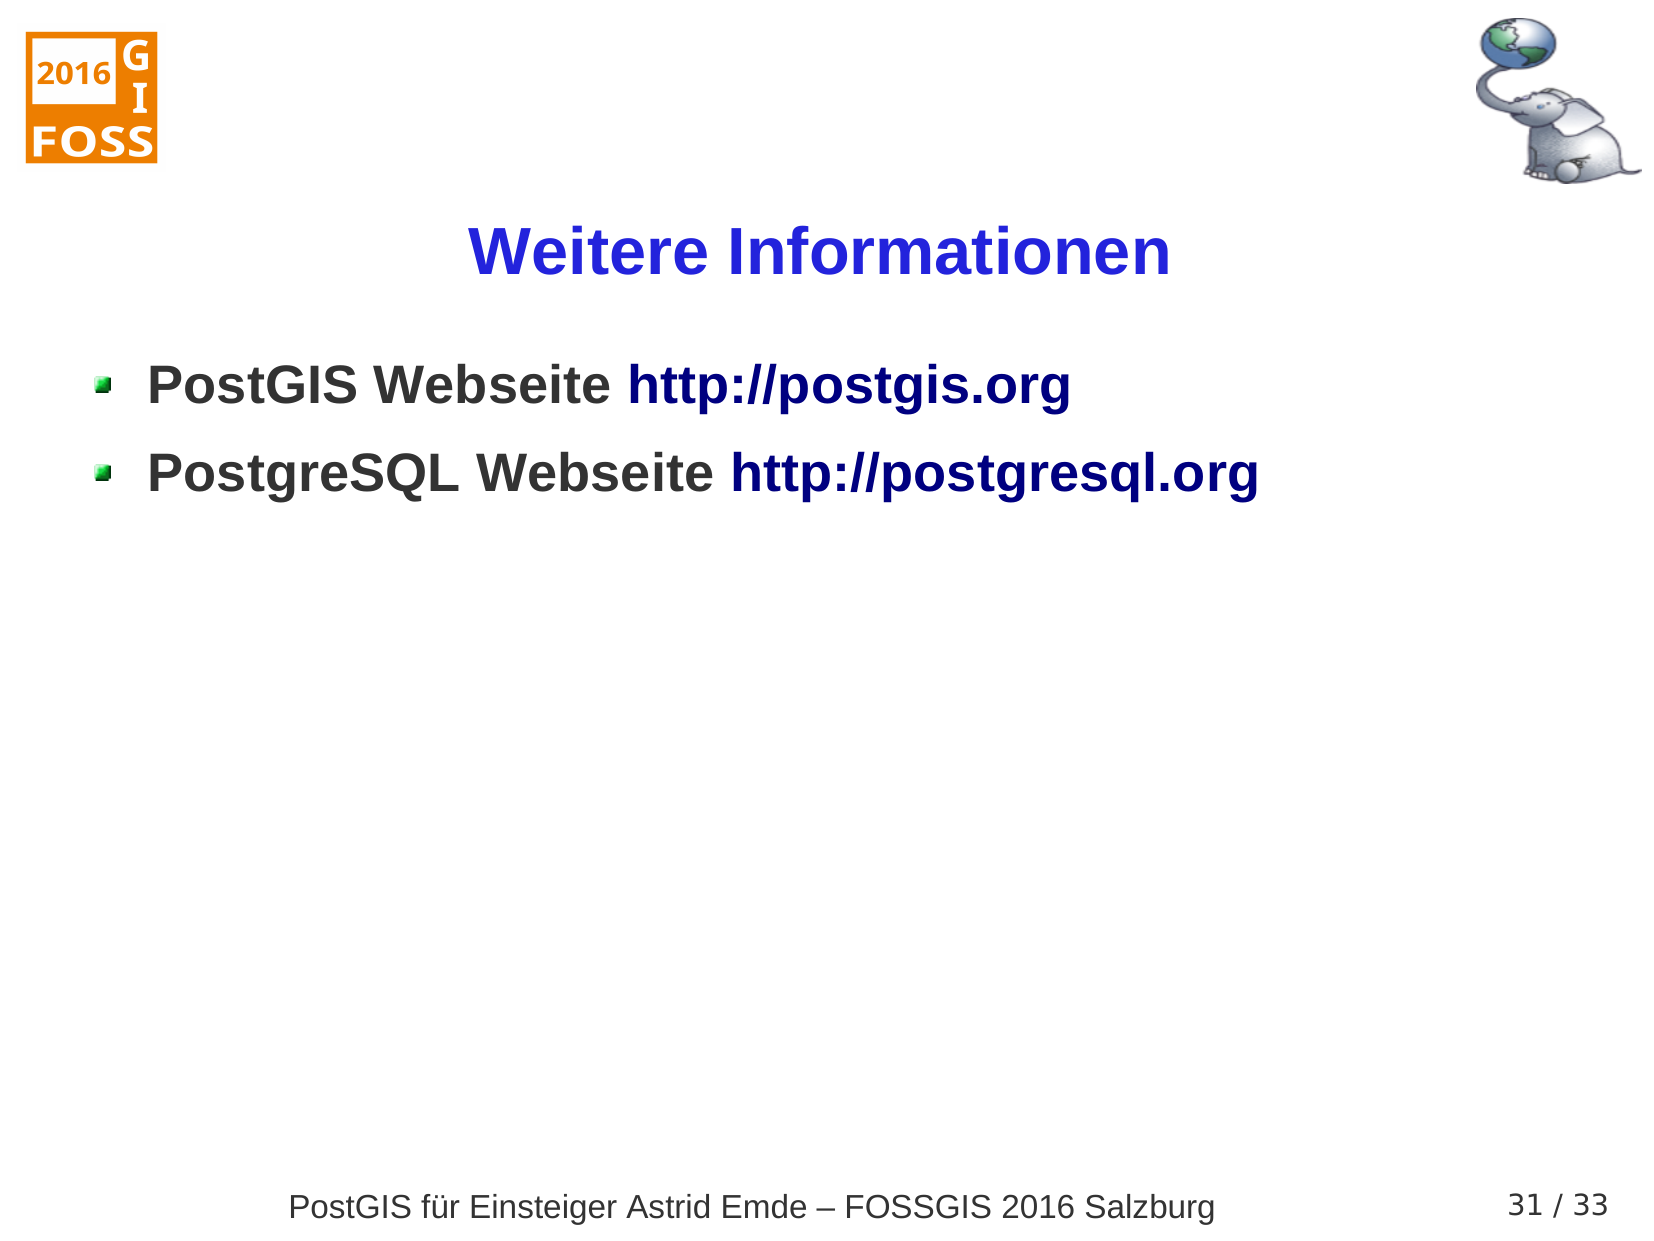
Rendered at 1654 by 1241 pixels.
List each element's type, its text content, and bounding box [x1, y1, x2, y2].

picture [17, 23, 166, 172]
picture [1476, 18, 1642, 184]
list PostGIS Webseite http://postgis.org PostgreSQL Webseite http://postgresql.org [76, 354, 1565, 1173]
title Weitere Informationen [76, 177, 1565, 325]
